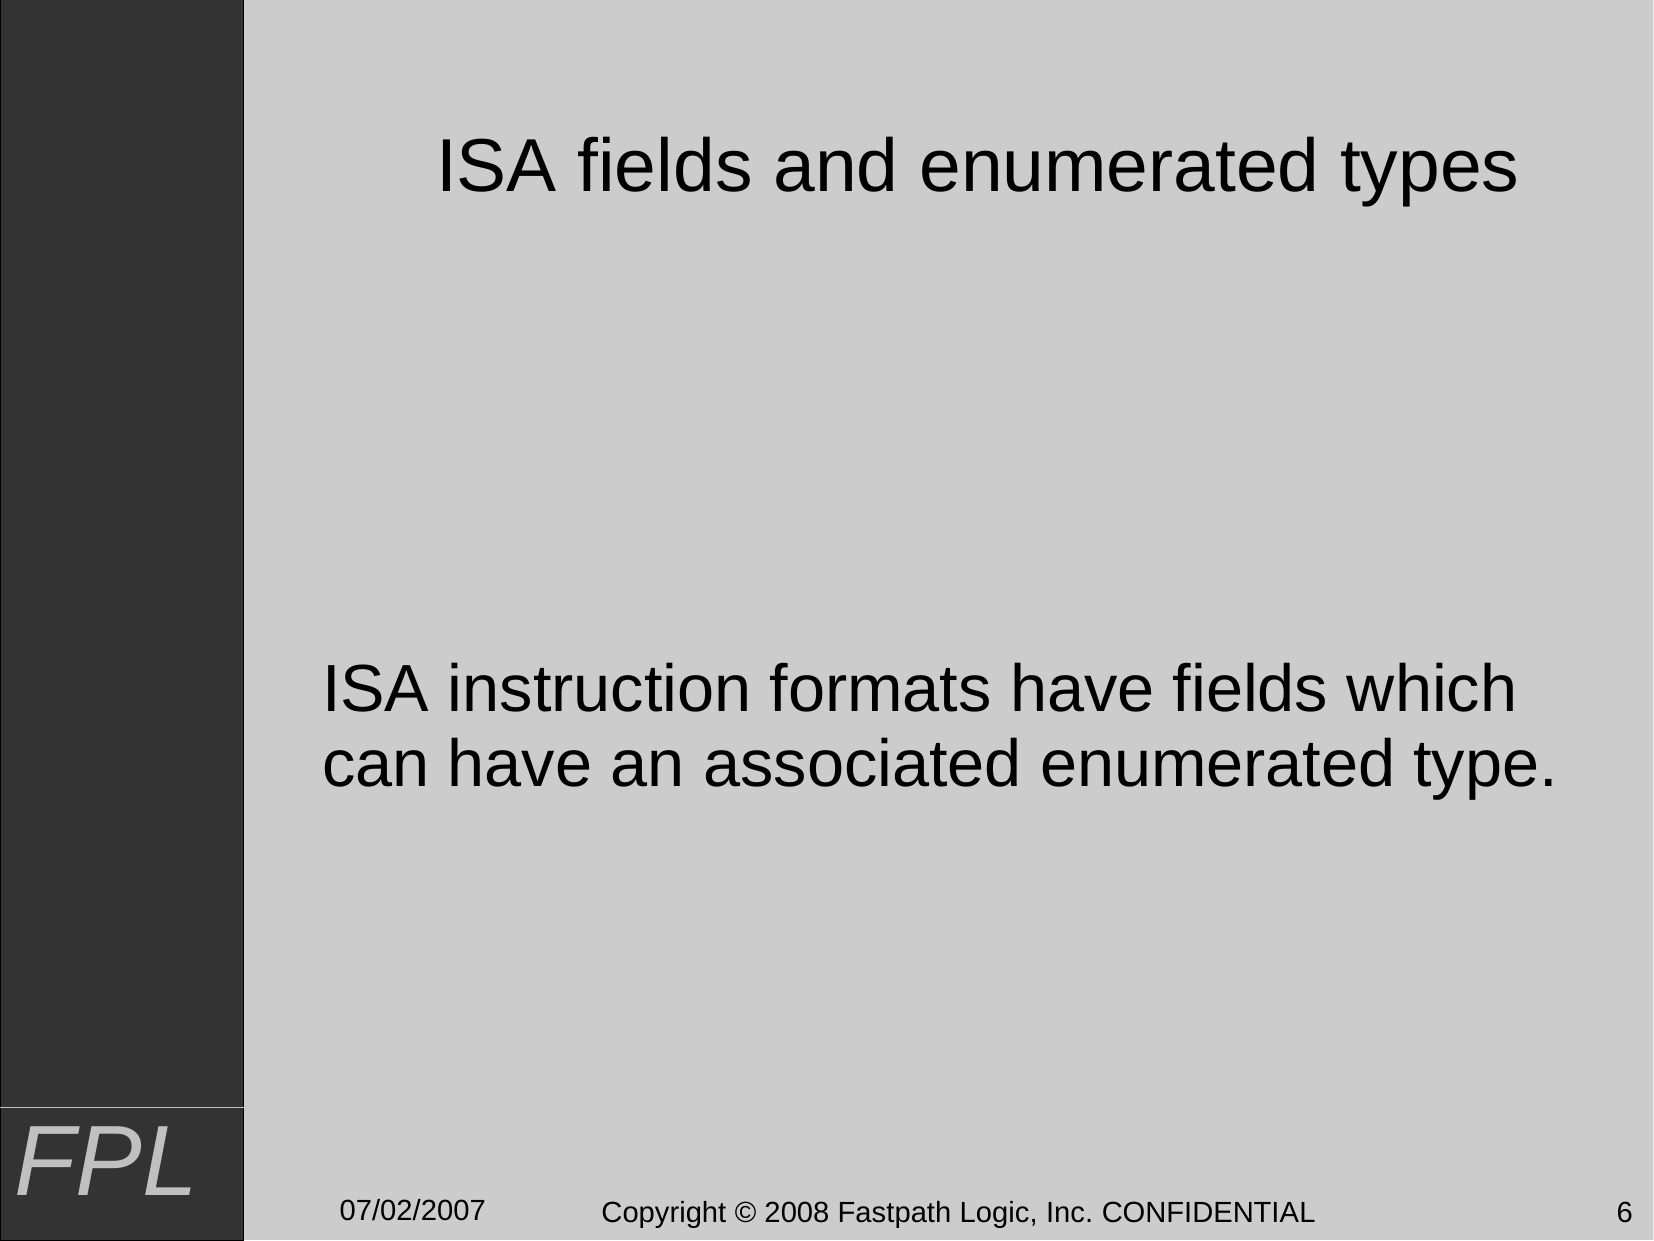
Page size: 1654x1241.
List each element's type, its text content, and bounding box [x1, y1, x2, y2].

subtitle ISA instruction formats have fields which can have an associated enumerated type. [322, 272, 1635, 1179]
title ISA fields and enumerated types [427, 57, 1530, 272]
